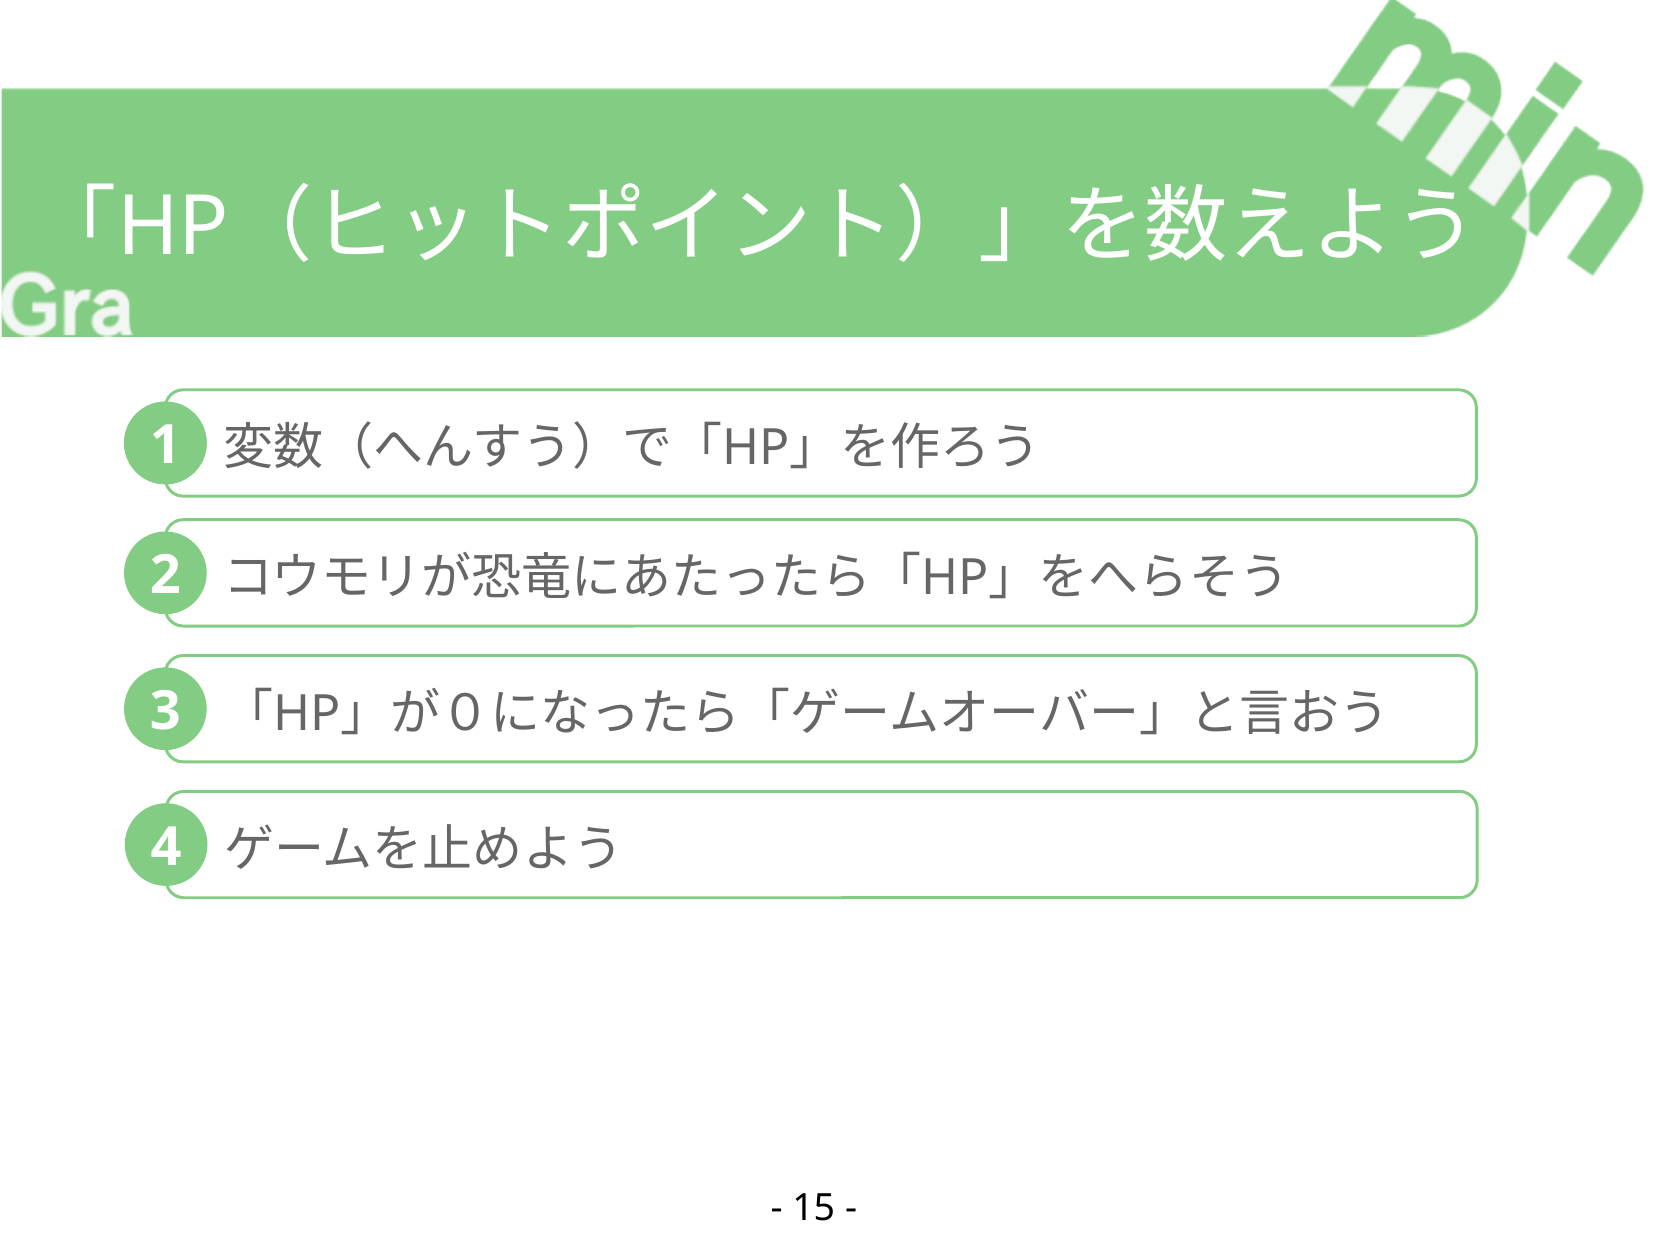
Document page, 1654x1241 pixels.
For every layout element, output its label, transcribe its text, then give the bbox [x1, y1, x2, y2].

text_box 2 [124, 531, 207, 615]
text_box コウモリが恐竜にあたったら「HP」をへらそう [166, 519, 1477, 627]
text_box - 15 - [755, 1173, 898, 1241]
text_box 「HP」が０になったら「ゲームオーバー」と言おう [166, 655, 1477, 762]
text_box 4 [124, 803, 208, 886]
text_box 1 [124, 401, 207, 485]
text_box ゲームを止めよう [167, 791, 1478, 898]
text_box 3 [124, 667, 207, 751]
text_box 変数（へんすう）で「HP」を作ろう [166, 389, 1477, 497]
title 「HP（ヒットポイント）」を数えよう [11, 113, 1501, 324]
picture [1, 0, 1654, 337]
